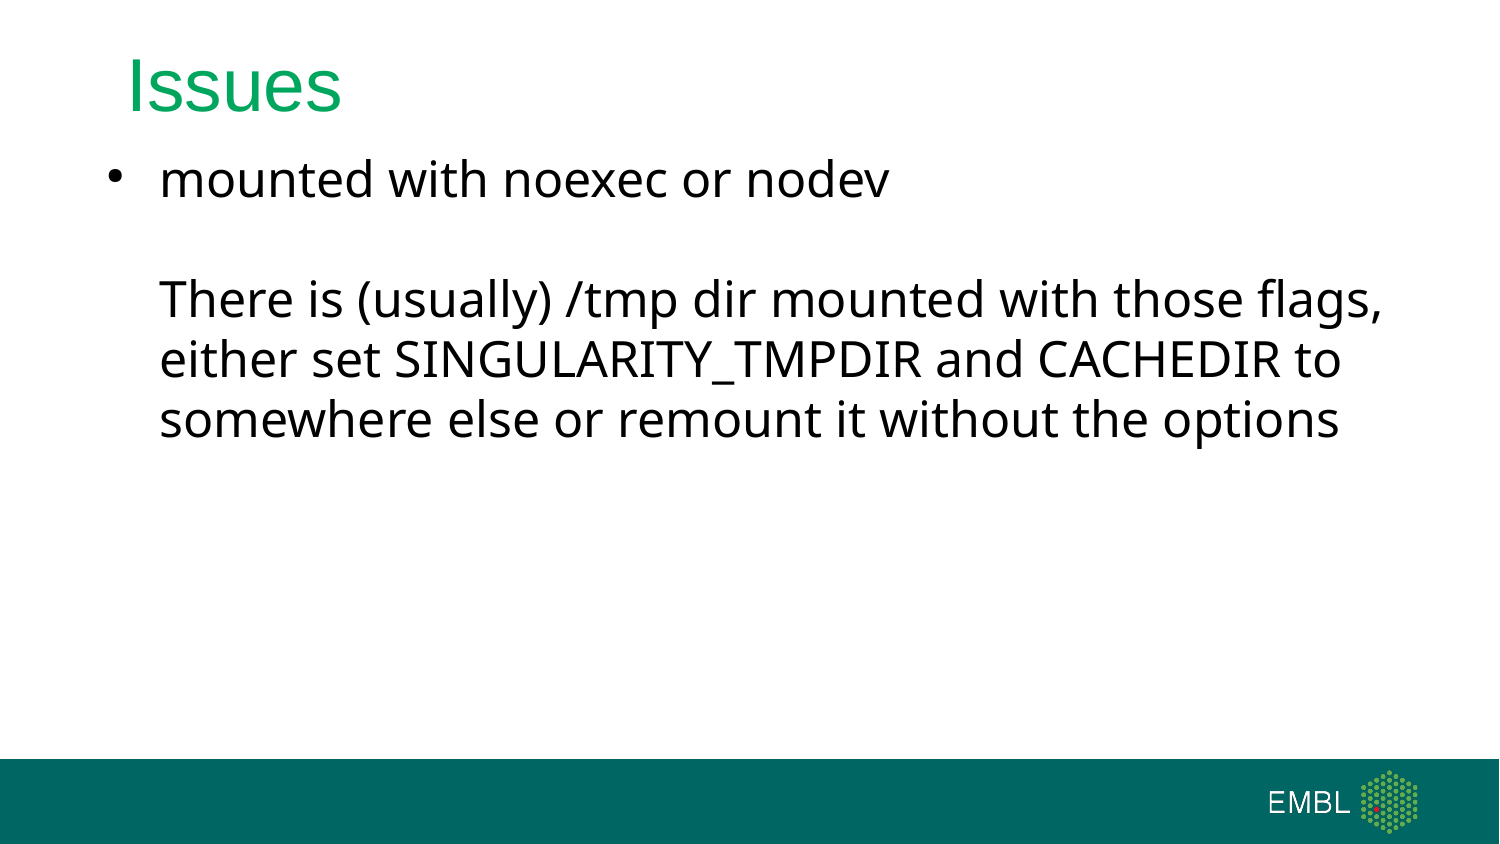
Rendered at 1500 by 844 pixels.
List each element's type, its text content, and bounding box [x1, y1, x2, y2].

text_box Issues [111, 36, 526, 136]
text_box mounted with noexec or nodev There is (usually) /tmp dir mounted with those flags, either set SINGULARITY_TMPDIR and CACHEDIR to somewhere else or remount it without the options [88, 147, 1426, 683]
